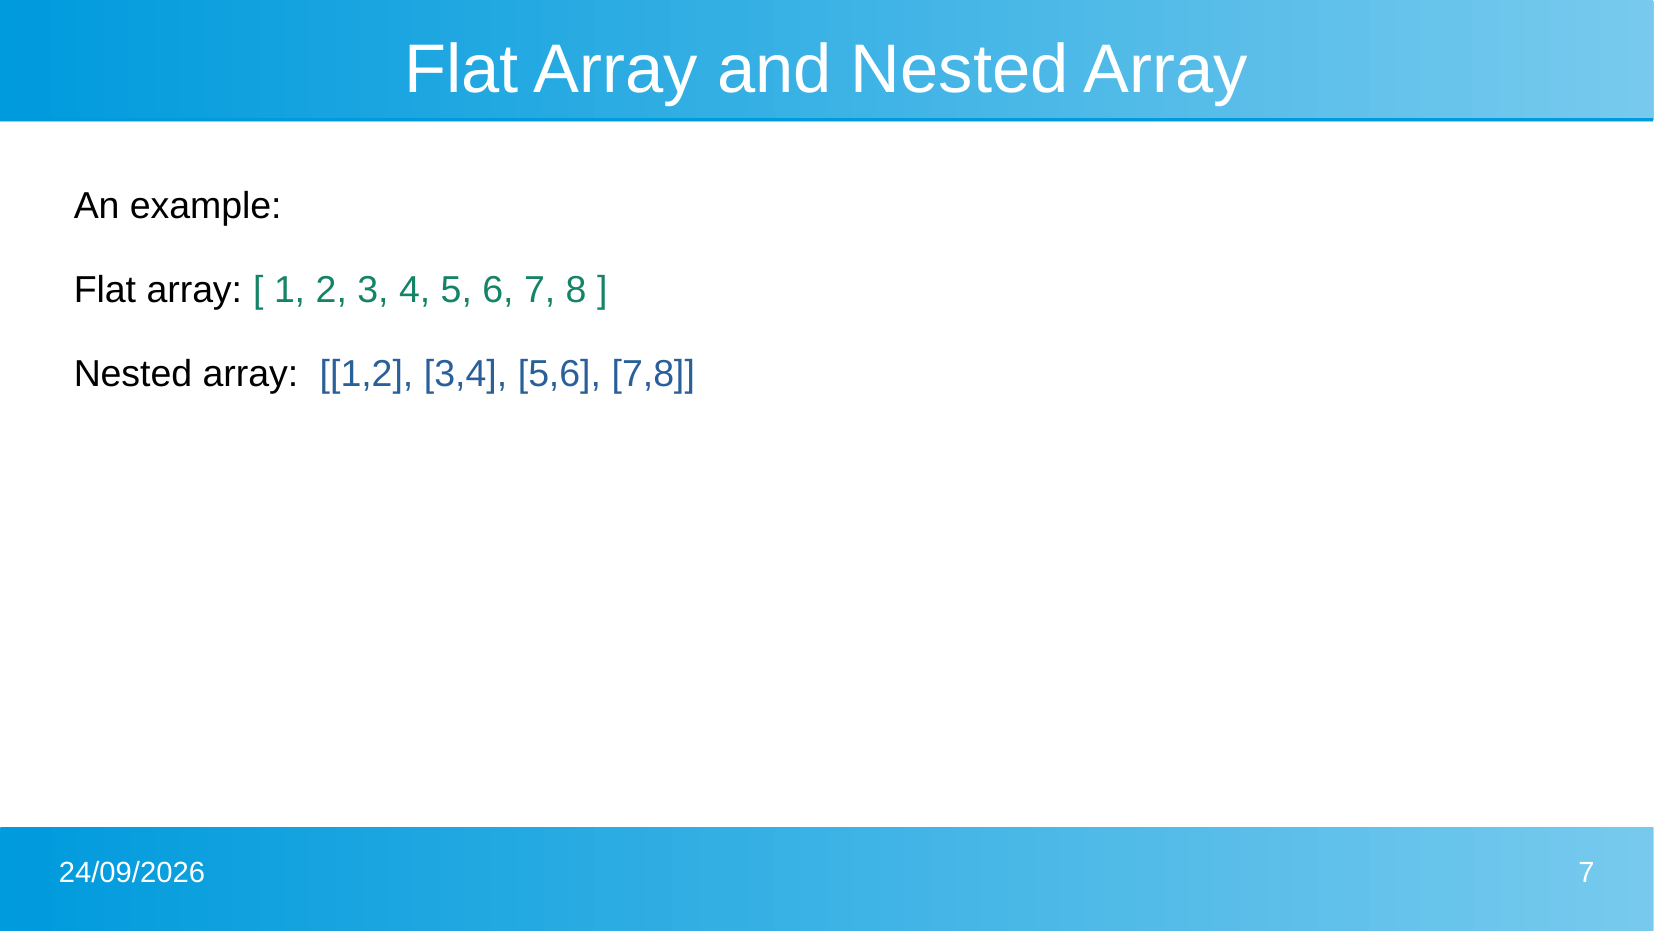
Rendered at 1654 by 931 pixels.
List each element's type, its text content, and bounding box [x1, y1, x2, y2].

text_box An example: Flat array: [ 1, 2, 3, 4, 5, 6, 7, 8 ] Nested array: [[1,2], [3,4], [5,6], [7,8]] [59, 177, 1565, 402]
title Flat Array and Nested Array [59, 29, 1595, 108]
